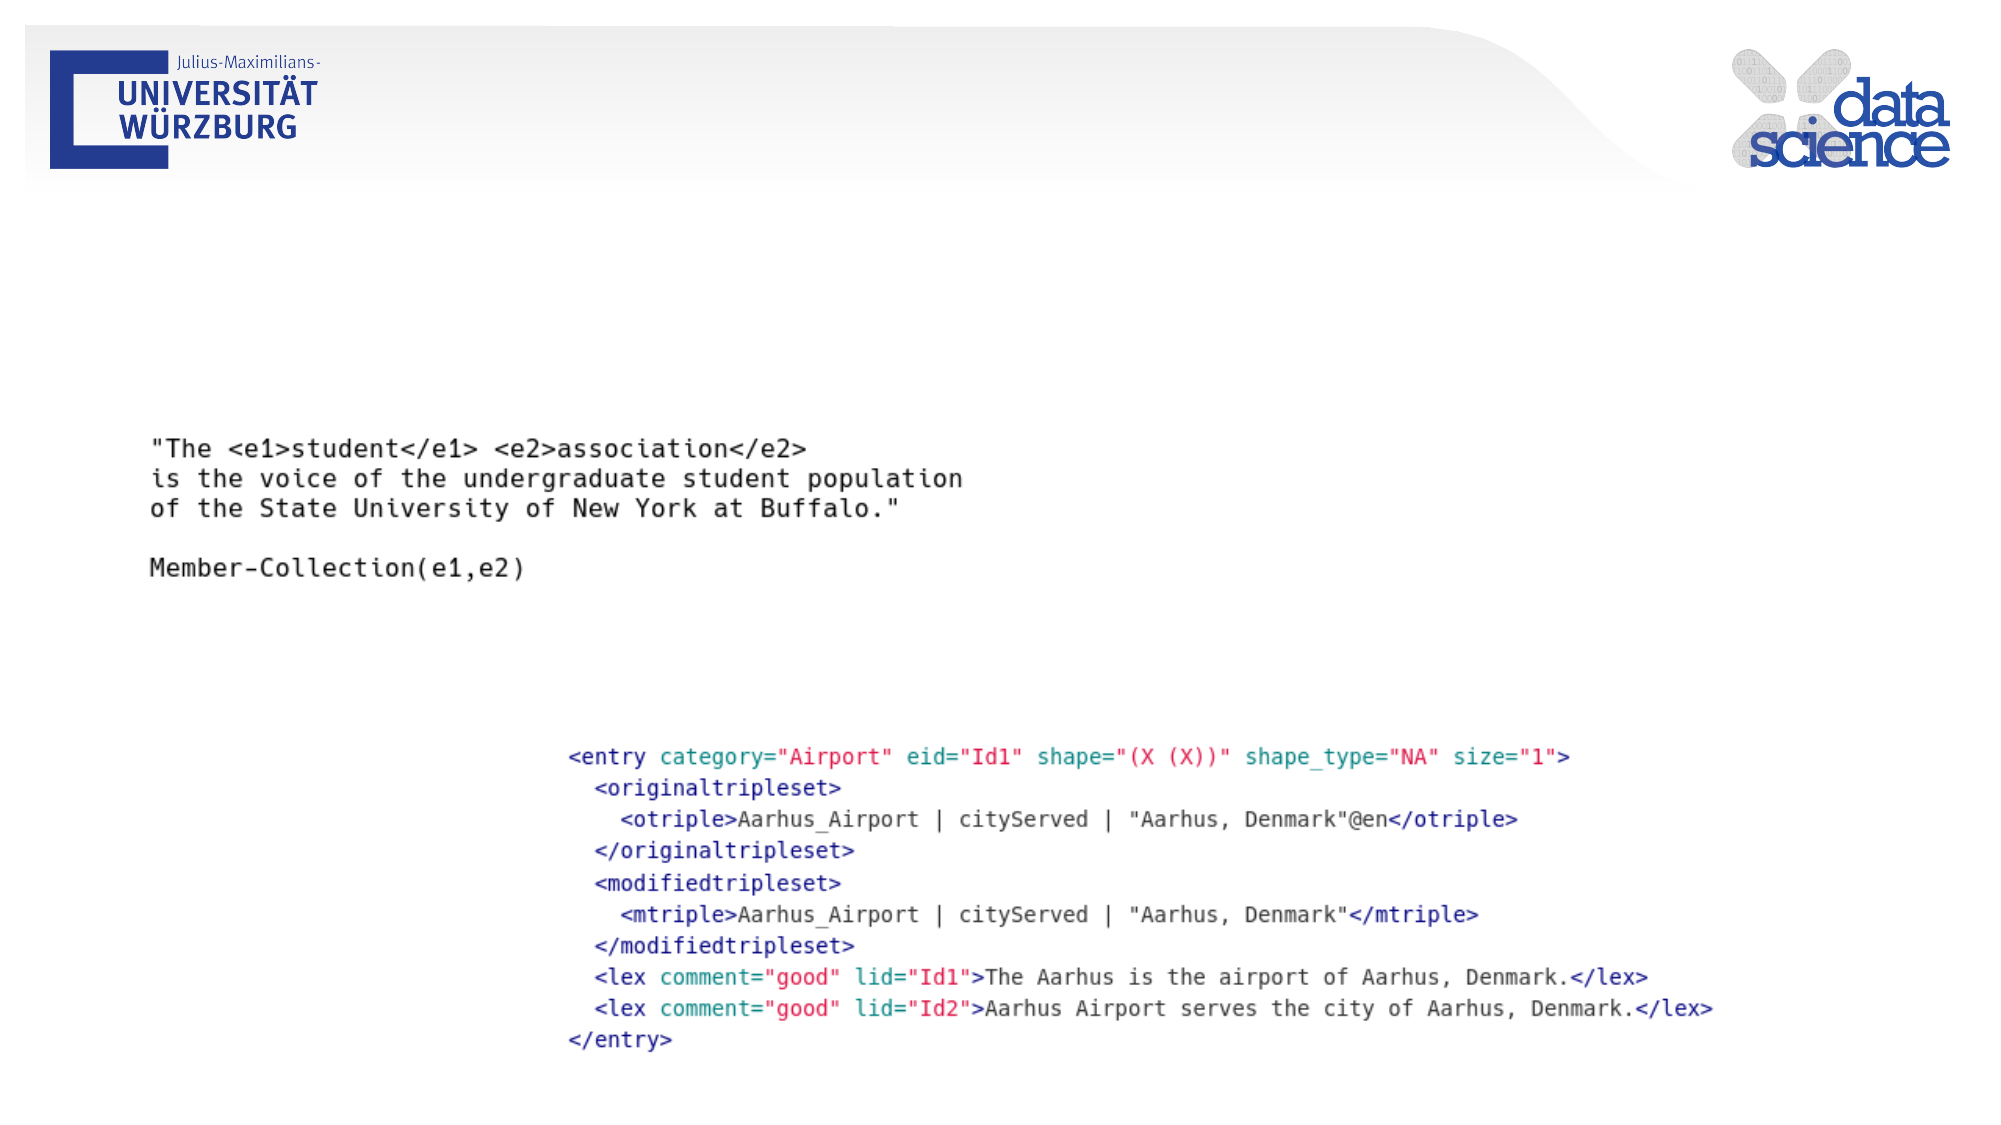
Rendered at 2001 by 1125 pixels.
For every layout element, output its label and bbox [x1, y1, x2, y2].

picture [147, 420, 975, 591]
picture [1732, 49, 1950, 168]
picture [50, 50, 321, 169]
picture [501, 738, 1729, 1060]
